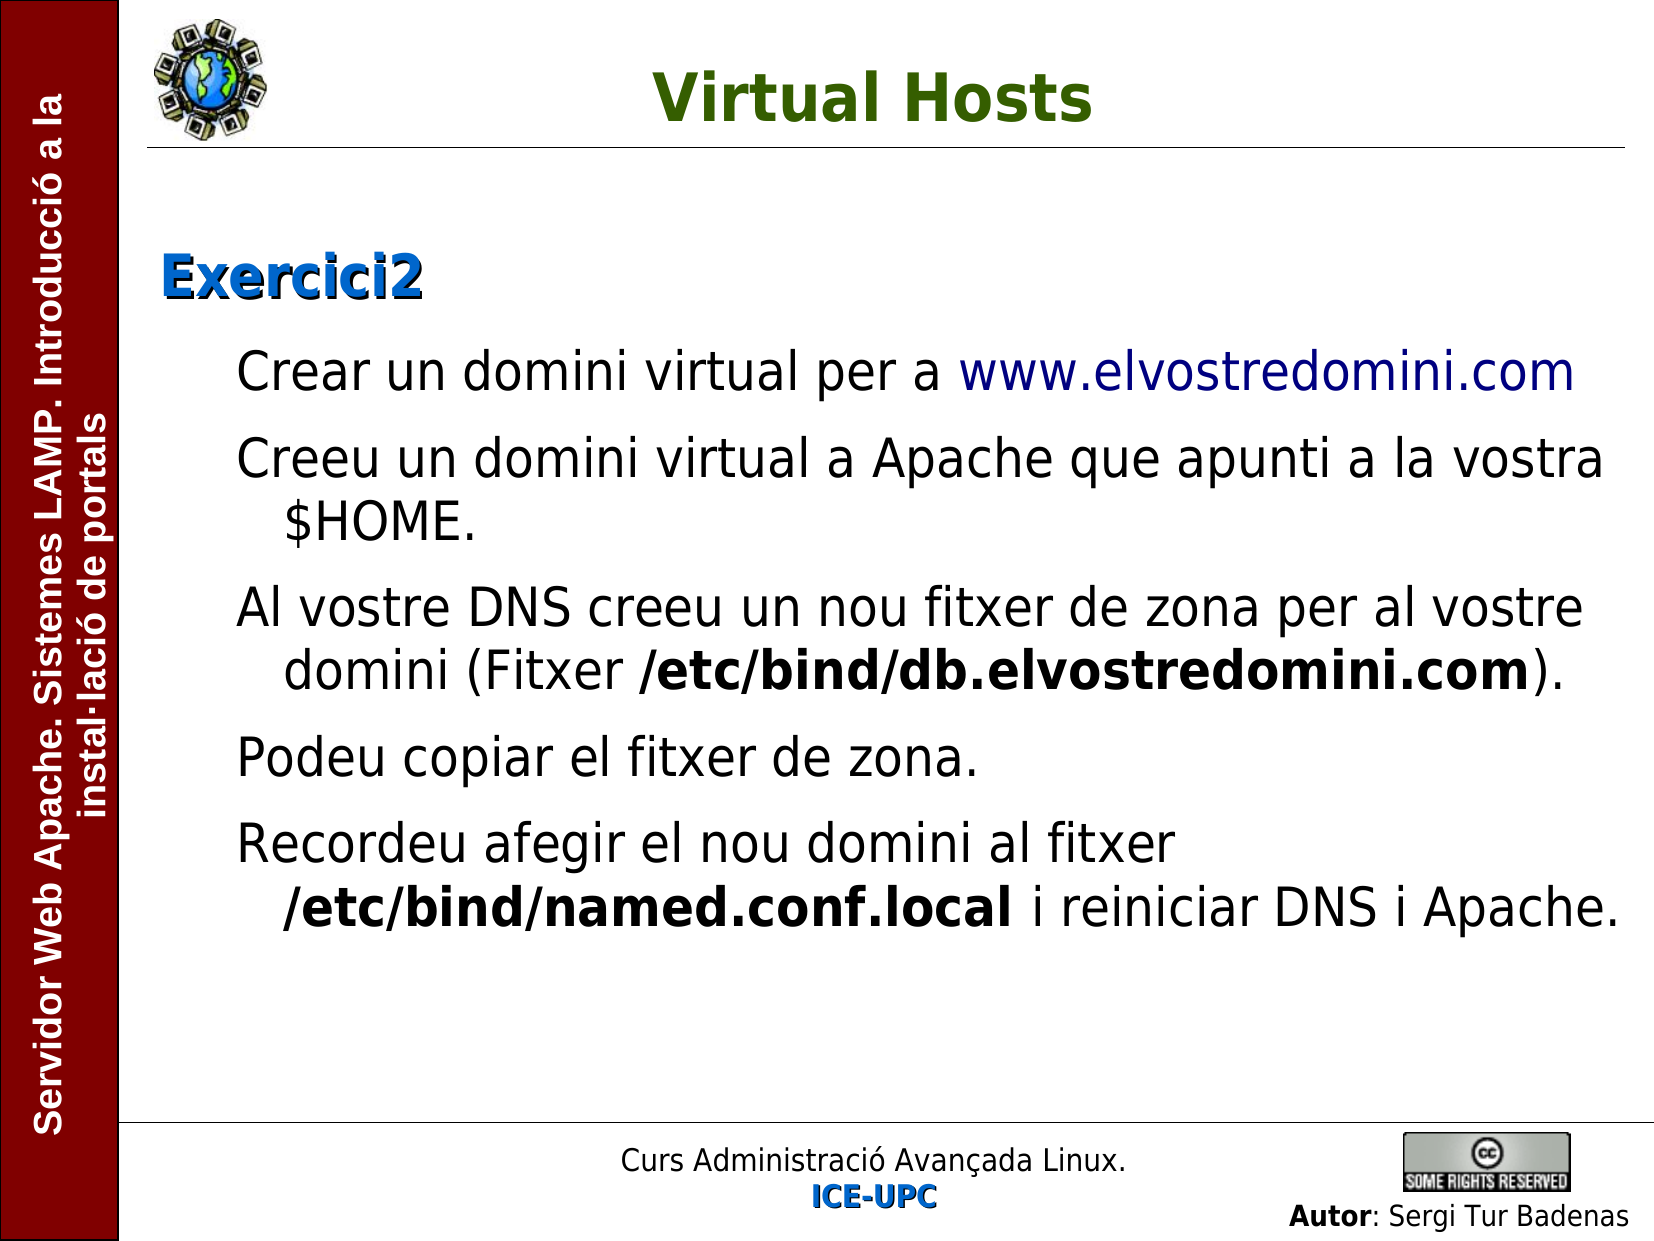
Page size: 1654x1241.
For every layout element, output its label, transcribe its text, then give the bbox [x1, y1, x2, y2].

picture [154, 19, 268, 56]
title Virtual Hosts [129, 56, 1619, 141]
list Exercici2 Crear un domini virtual per a www.elvostredomini.com Creeu un domini virtual a Apache que apunti a la vostra $HOME. Al vostre DNS creeu un nou fitxer de zona per al vostre domini (Fitxer /etc/bind/db.elvostredomini.com). Podeu copiar el fitxer de zona. Recordeu afegir el nou domini al fitxer /etc/bind/named.conf.local i reiniciar DNS i Apache. [141, 242, 1630, 1078]
picture [1403, 1132, 1571, 1192]
